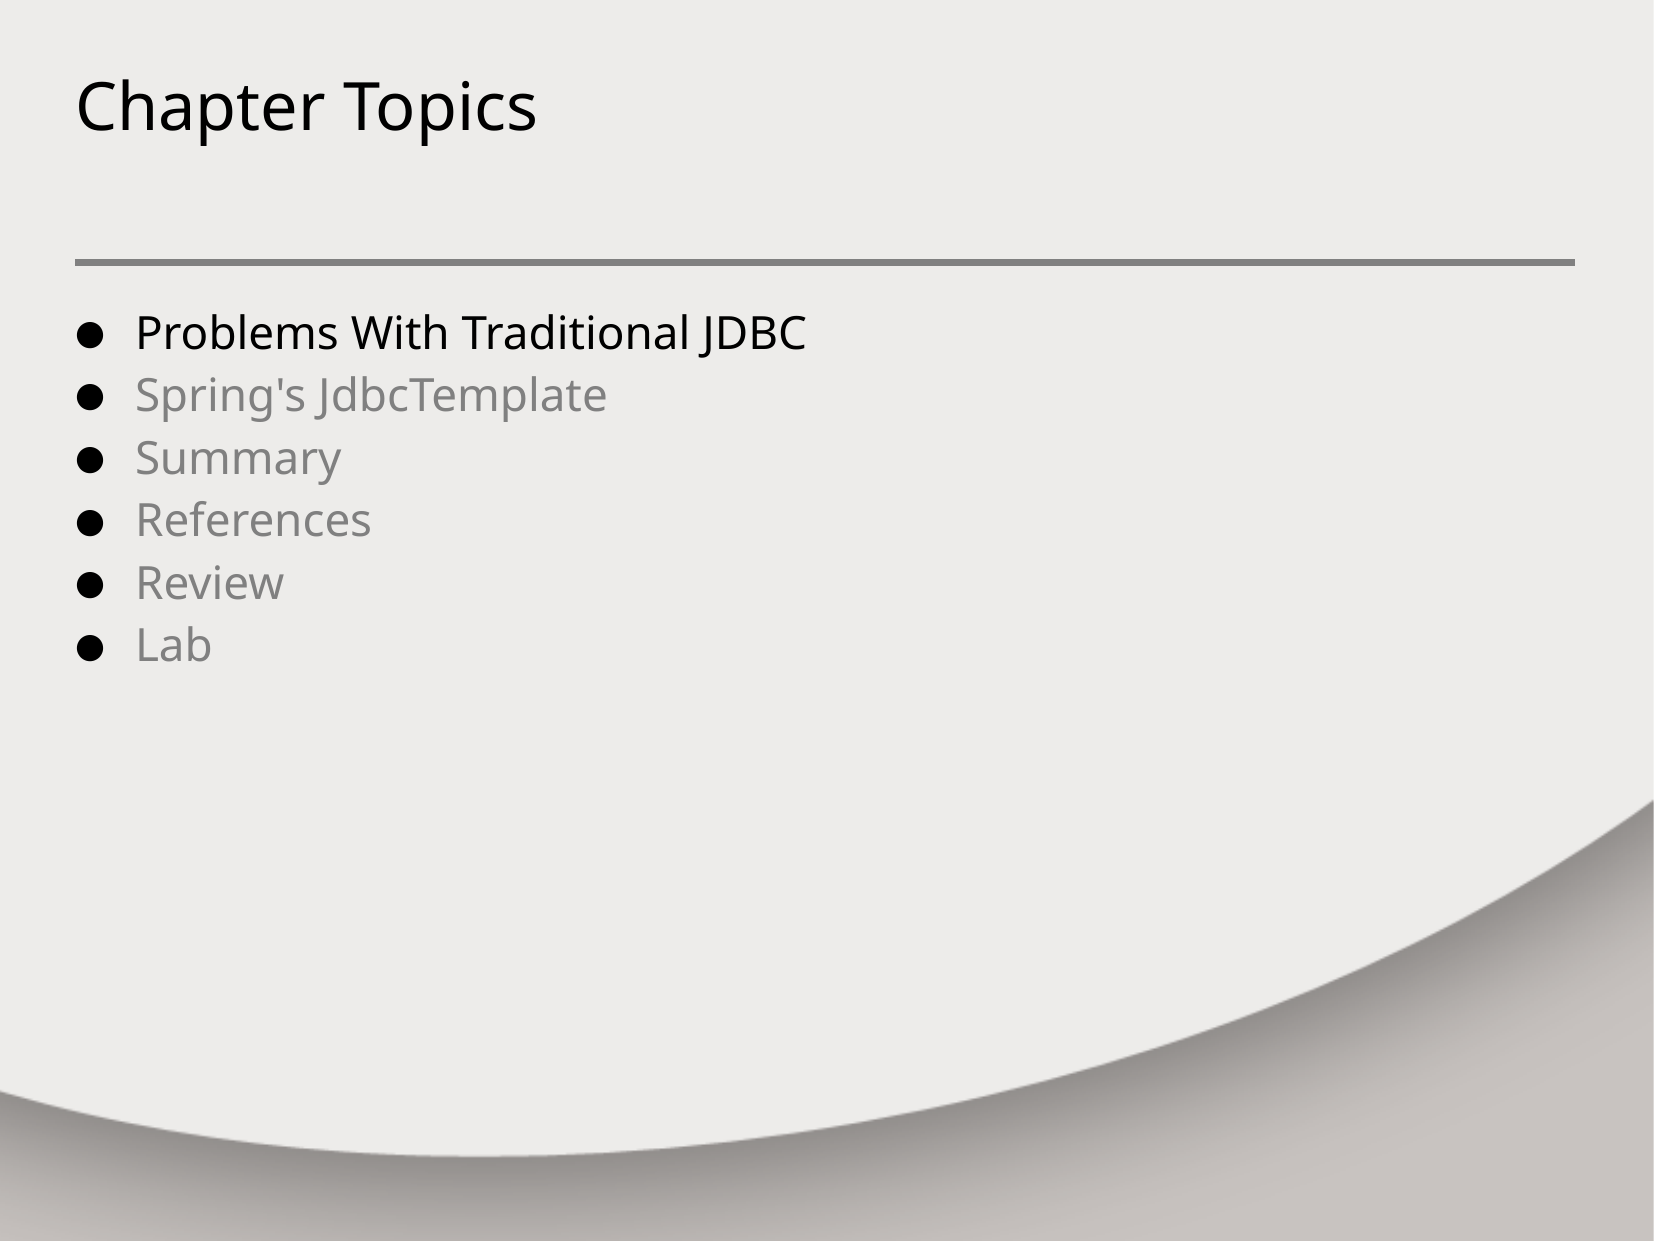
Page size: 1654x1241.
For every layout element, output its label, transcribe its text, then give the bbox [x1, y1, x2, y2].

title Chapter Topics [75, 75, 1576, 226]
list Problems With Traditional JDBC Spring's JdbcTemplate Summary References Review Lab [75, 300, 1576, 1163]
picture [0, 0, 1654, 1241]
